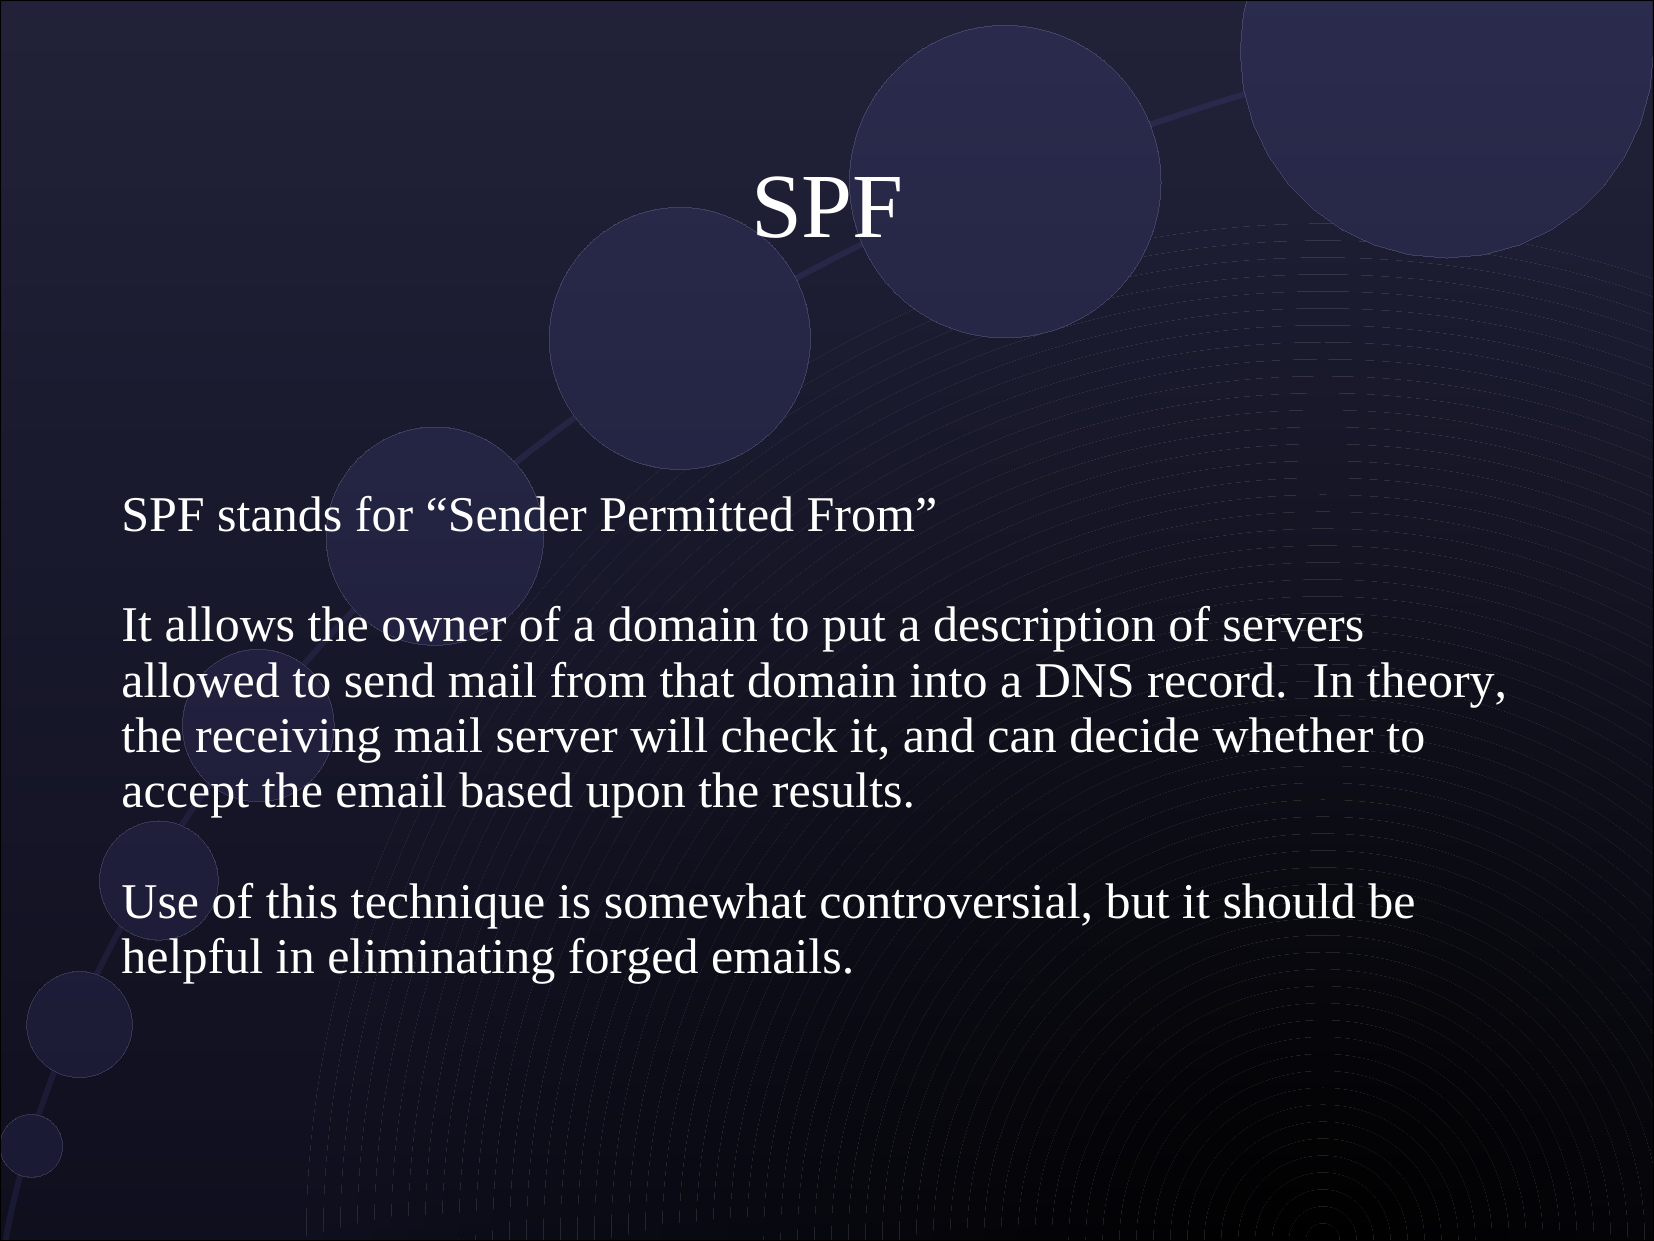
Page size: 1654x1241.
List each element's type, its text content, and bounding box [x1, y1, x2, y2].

subtitle SPF stands for “Sender Permitted From” It allows the owner of a domain to put a description of servers allowed to send mail from that domain into a DNS record. In theory, the receiving mail server will check it, and can decide whether to accept the email based upon the results. Use of this technique is somewhat controversial, but it should be helpful in eliminating forged emails. [121, 344, 1534, 1127]
title SPF [121, 102, 1534, 311]
